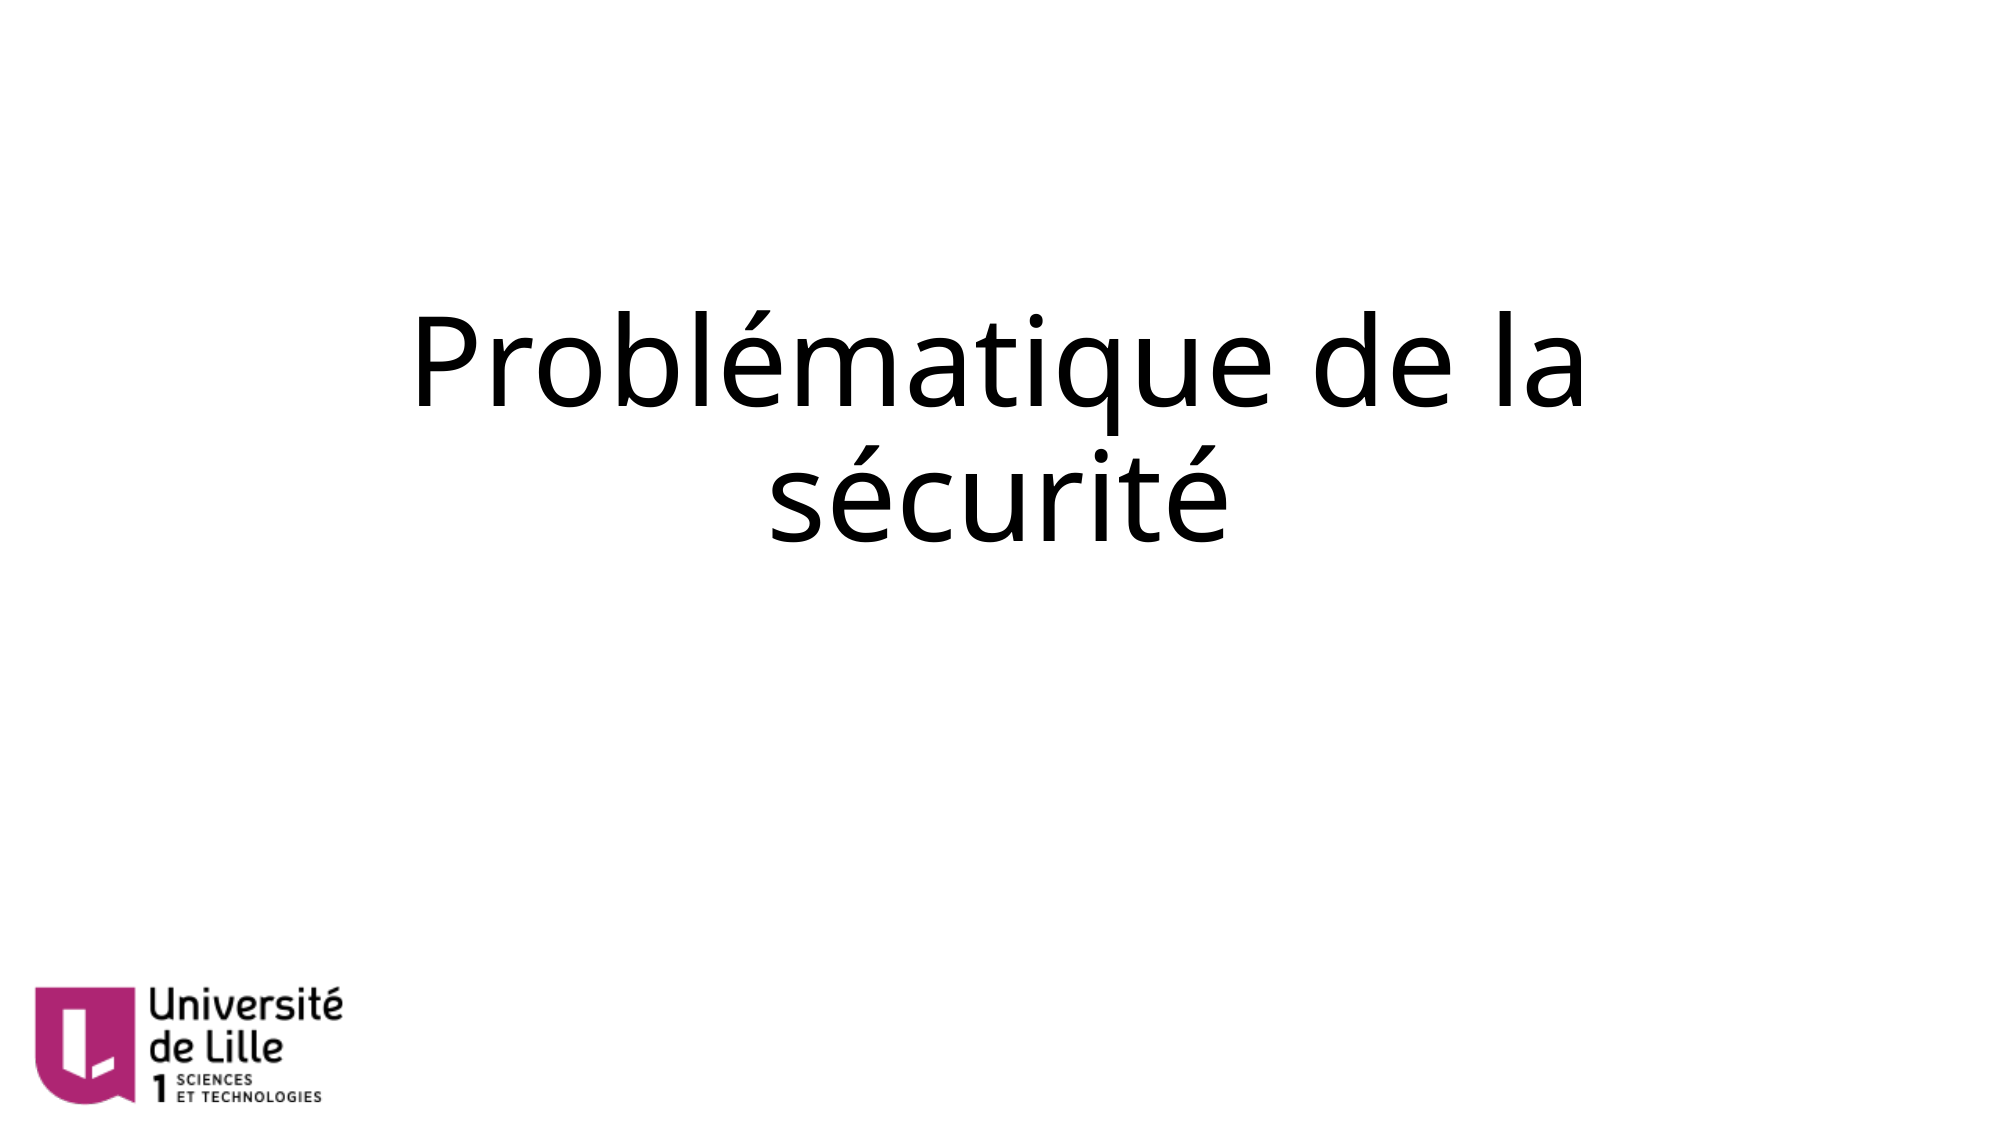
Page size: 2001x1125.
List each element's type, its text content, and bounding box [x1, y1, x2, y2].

title Problématique de la sécurité [249, 184, 1750, 576]
